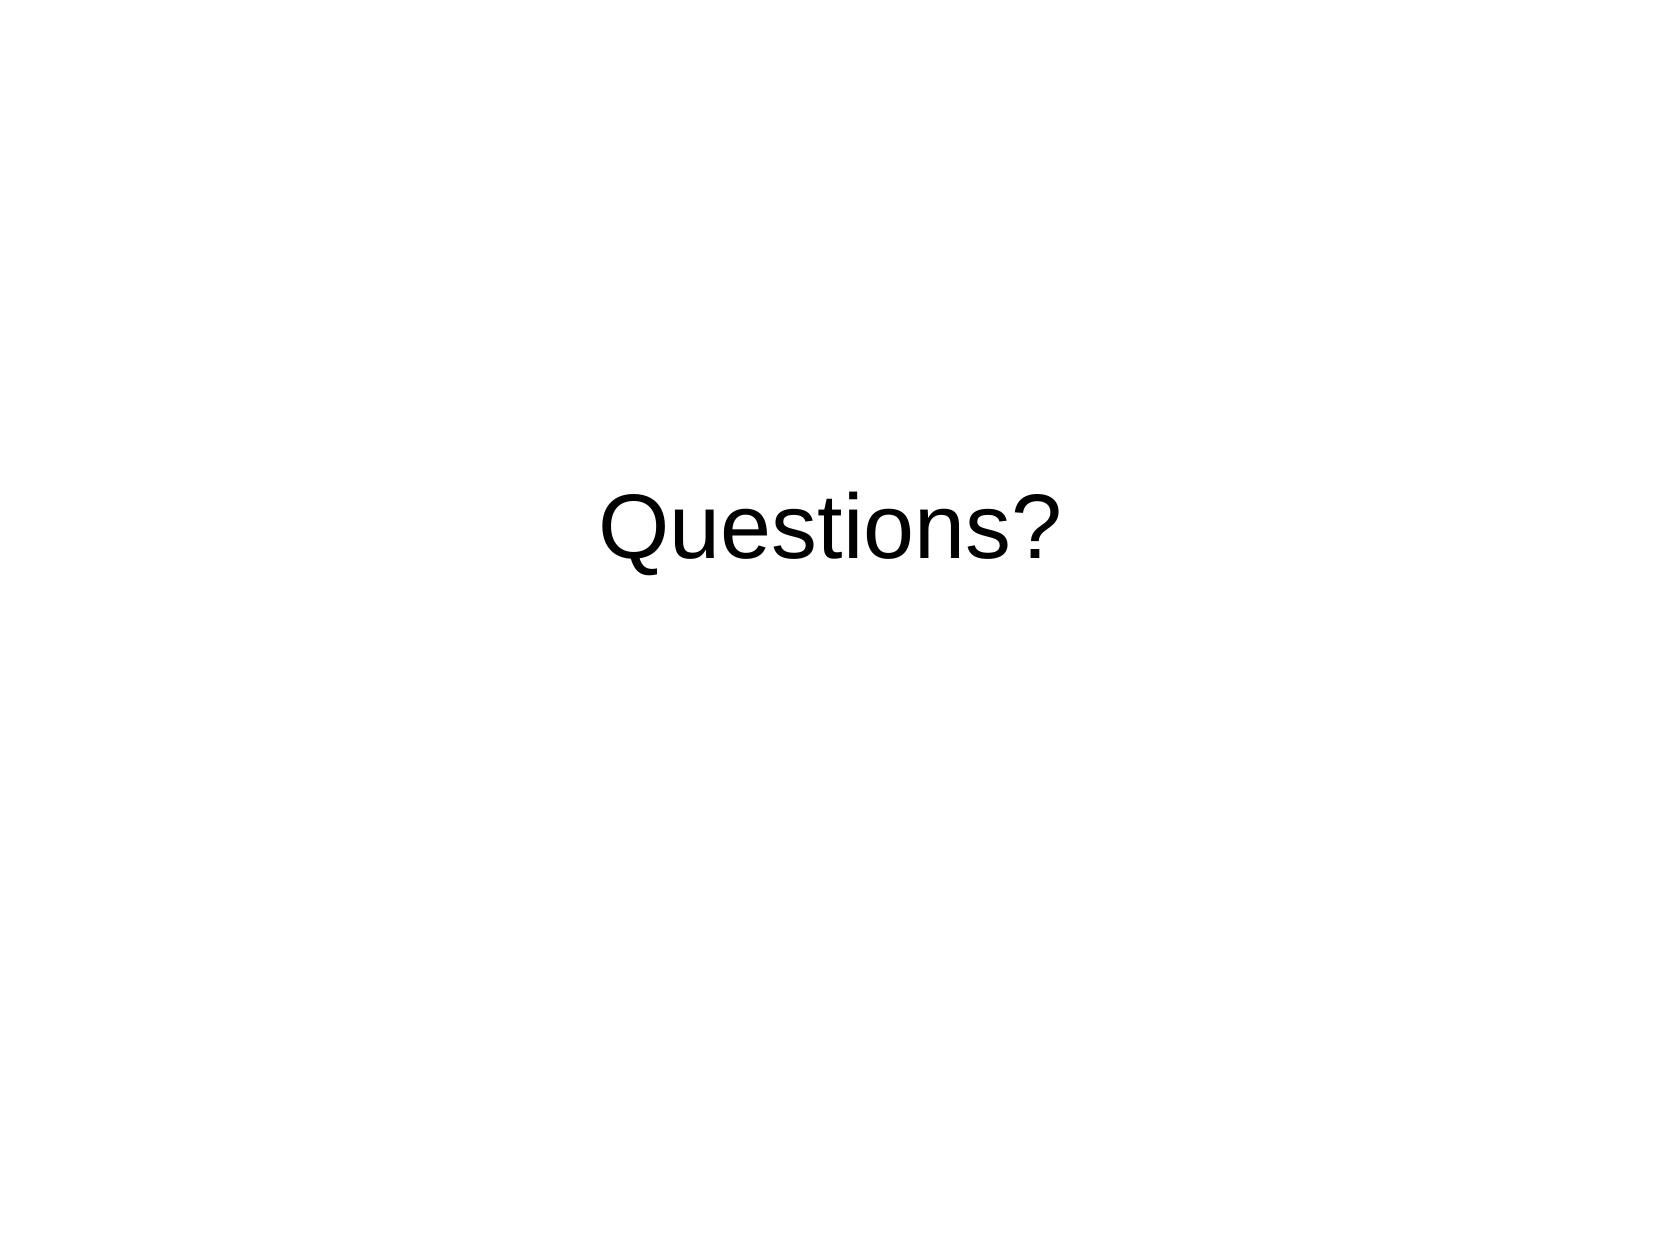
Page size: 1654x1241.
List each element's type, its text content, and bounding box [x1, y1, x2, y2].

title Questions? [86, 422, 1576, 631]
